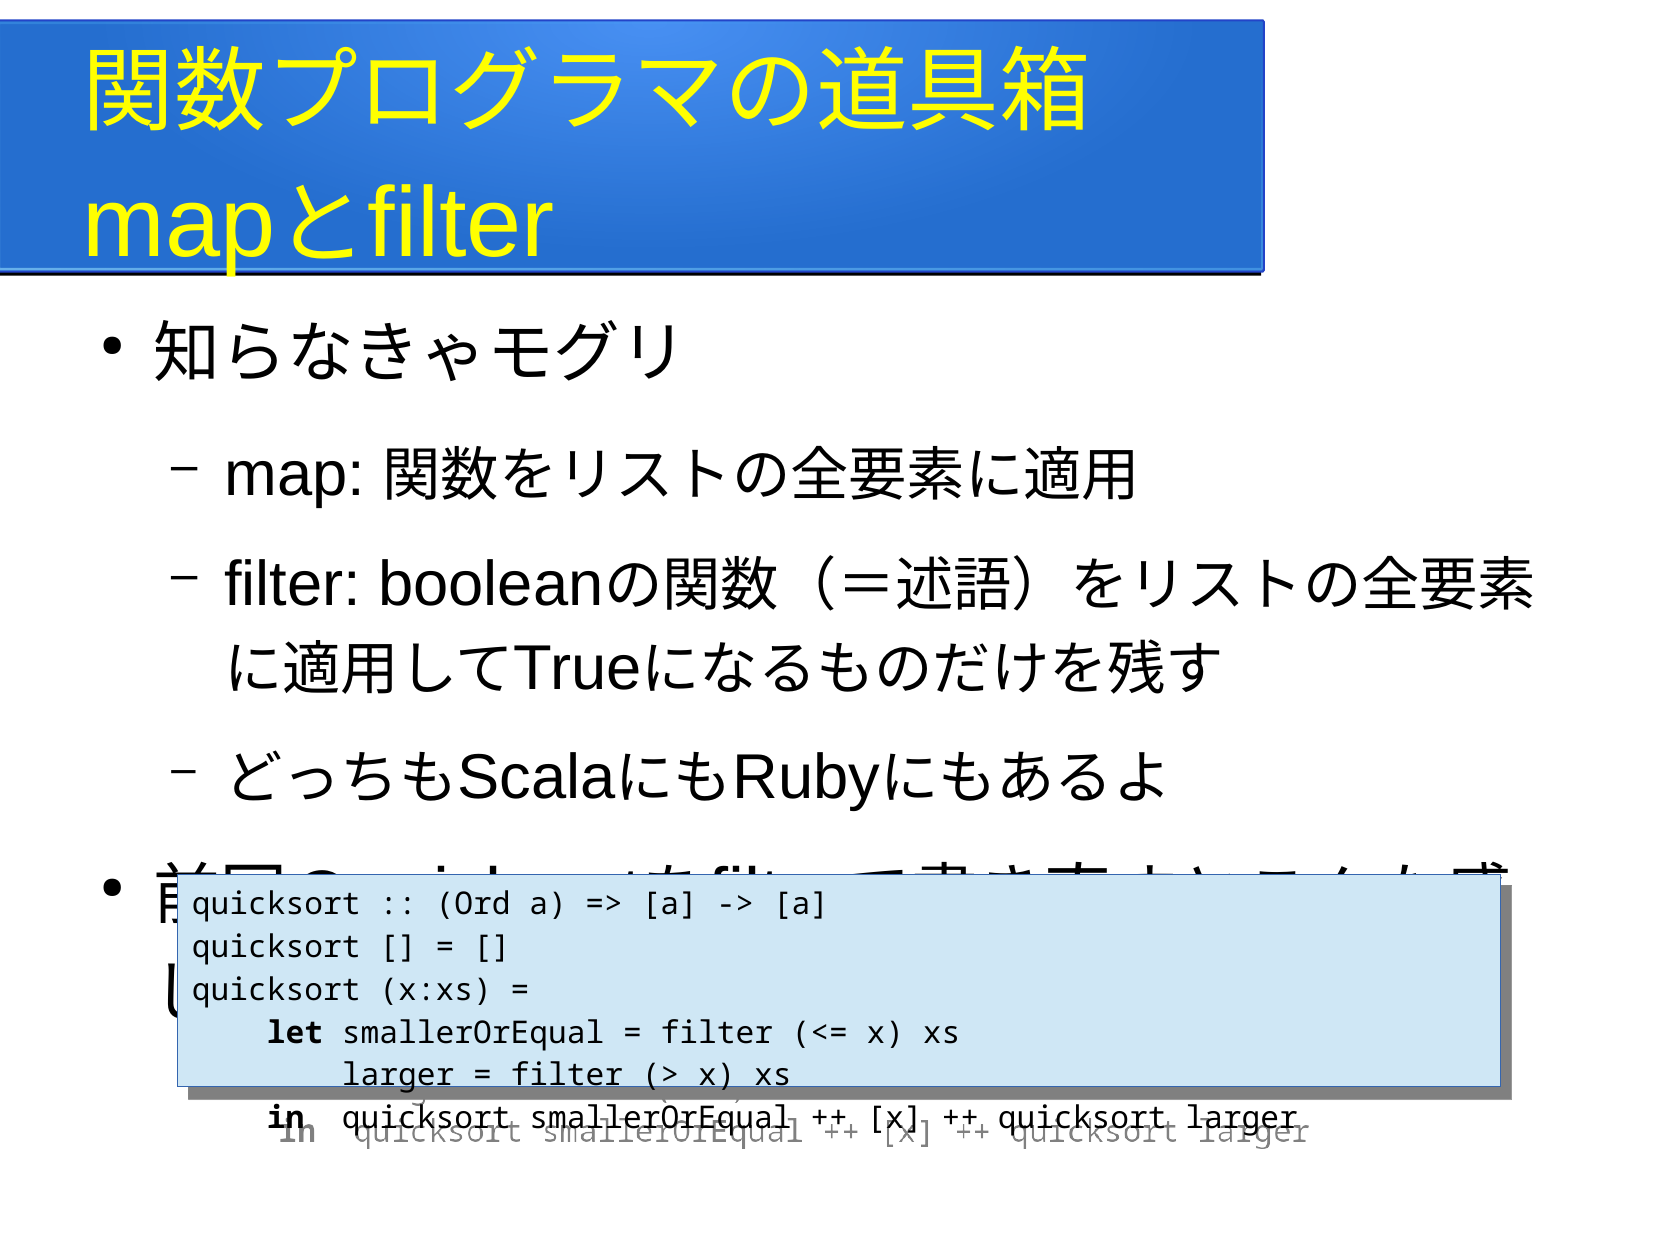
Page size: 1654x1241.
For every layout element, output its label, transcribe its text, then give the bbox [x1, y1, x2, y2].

title 関数プログラマの道具箱 mapとfilter [82, 47, 1235, 252]
text_box quicksort :: (Ord a) => [a] -> [a] quicksort [] = [] quicksort (x:xs) = let smallerOrEqual = filter (<= x) xs larger = filter (> x) xs in quicksort smallerOrEqual ++ [x] ++ quicksort larger [177, 874, 1501, 1087]
list 知らなきゃモグリ map: 関数をリストの全要素に適用 filter: booleanの関数（＝述語）をリストの全要素に適用してTrueになるものだけを残す どっちもScalaにもRubyにもあるよ 前回のquicksortをfilterで書き直すとこんな感じ [82, 299, 1571, 1099]
